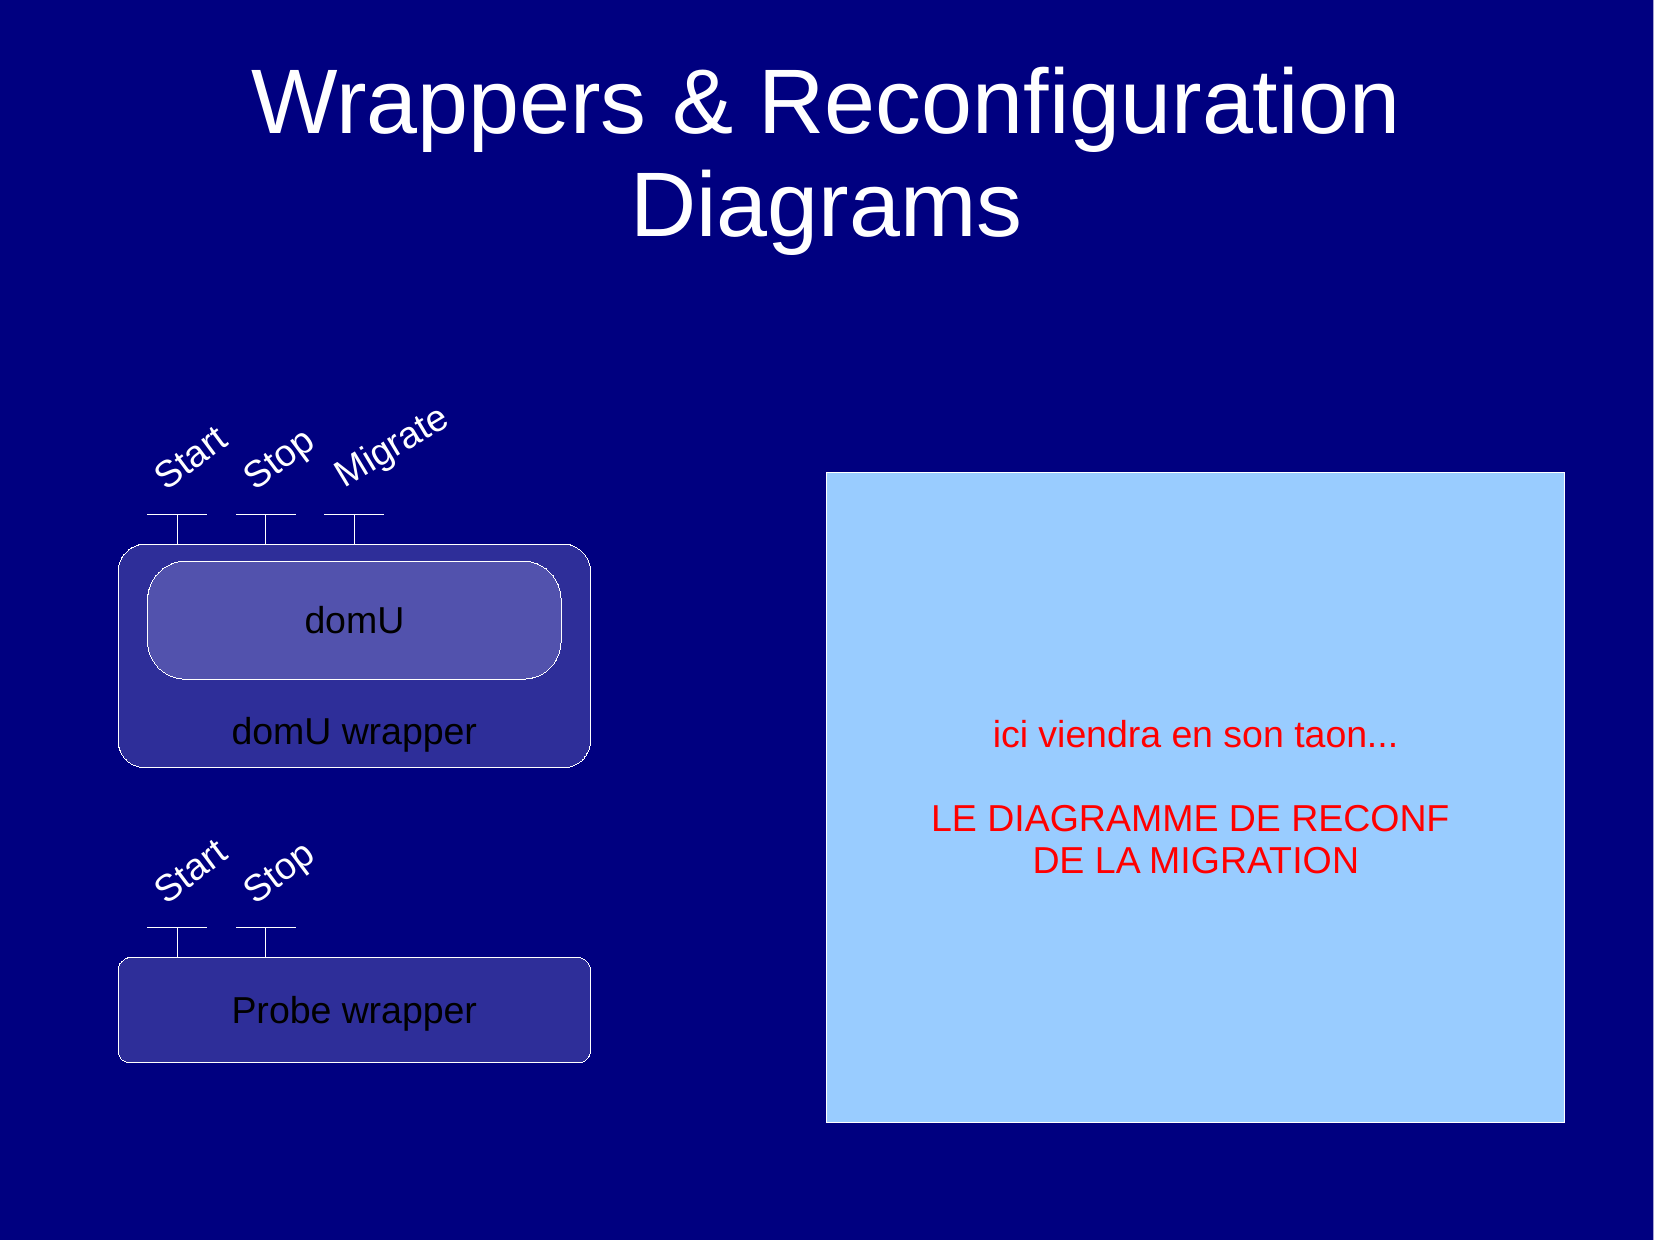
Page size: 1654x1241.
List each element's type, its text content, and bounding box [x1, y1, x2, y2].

title Wrappers & Reconfiguration Diagrams [82, 16, 1571, 290]
text_box ici viendra en son taon... LE DIAGRAMME DE RECONF DE LA MIGRATION [826, 472, 1565, 1123]
text_box domU wrapper [118, 544, 591, 768]
text_box Start [129, 396, 256, 524]
text_box Stop [218, 396, 345, 524]
text_box domU [147, 561, 562, 680]
text_box Stop [218, 809, 356, 938]
text_box Start [129, 809, 256, 938]
text_box Probe wrapper [118, 957, 591, 1063]
text_box Migrate [310, 354, 524, 522]
